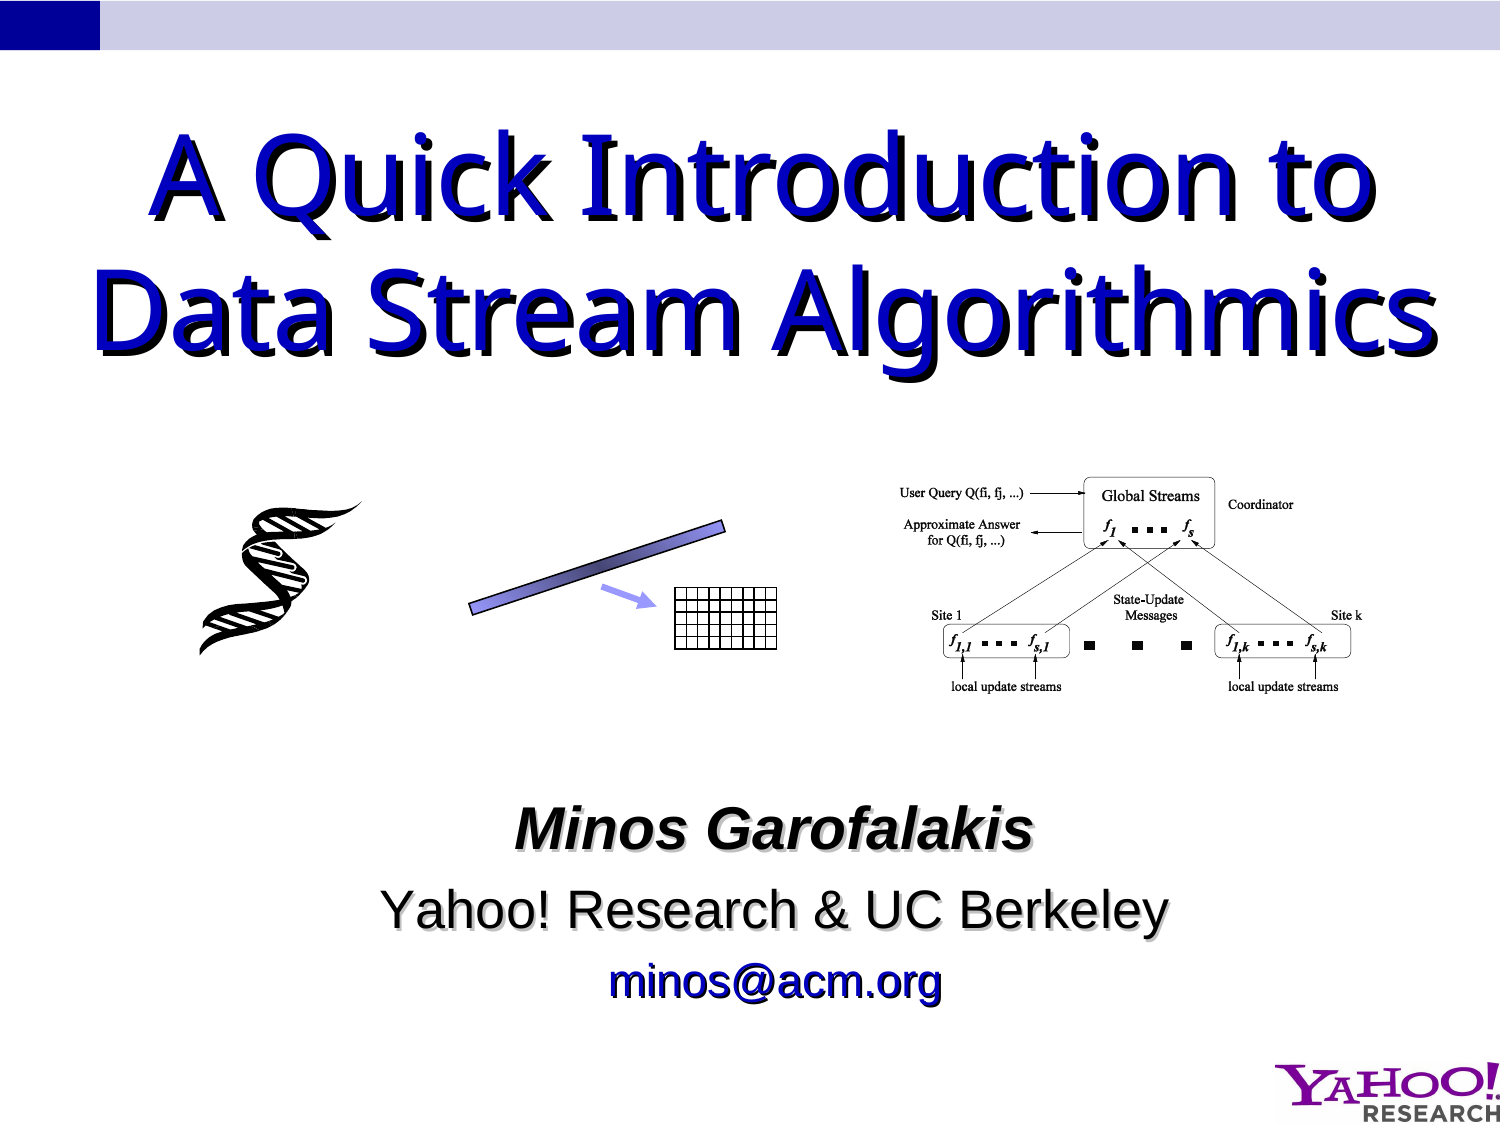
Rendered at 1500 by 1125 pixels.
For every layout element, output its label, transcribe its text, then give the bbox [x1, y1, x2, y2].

picture [899, 476, 1363, 695]
text_box [468, 520, 726, 615]
title A Quick Introduction to Data Stream Algorithmics [62, 27, 1463, 448]
text_box [199, 501, 363, 656]
text_box Minos Garofalakis Yahoo! Research & UC Berkeley minos@acm.org [362, 774, 1188, 993]
picture [1275, 1062, 1500, 1125]
